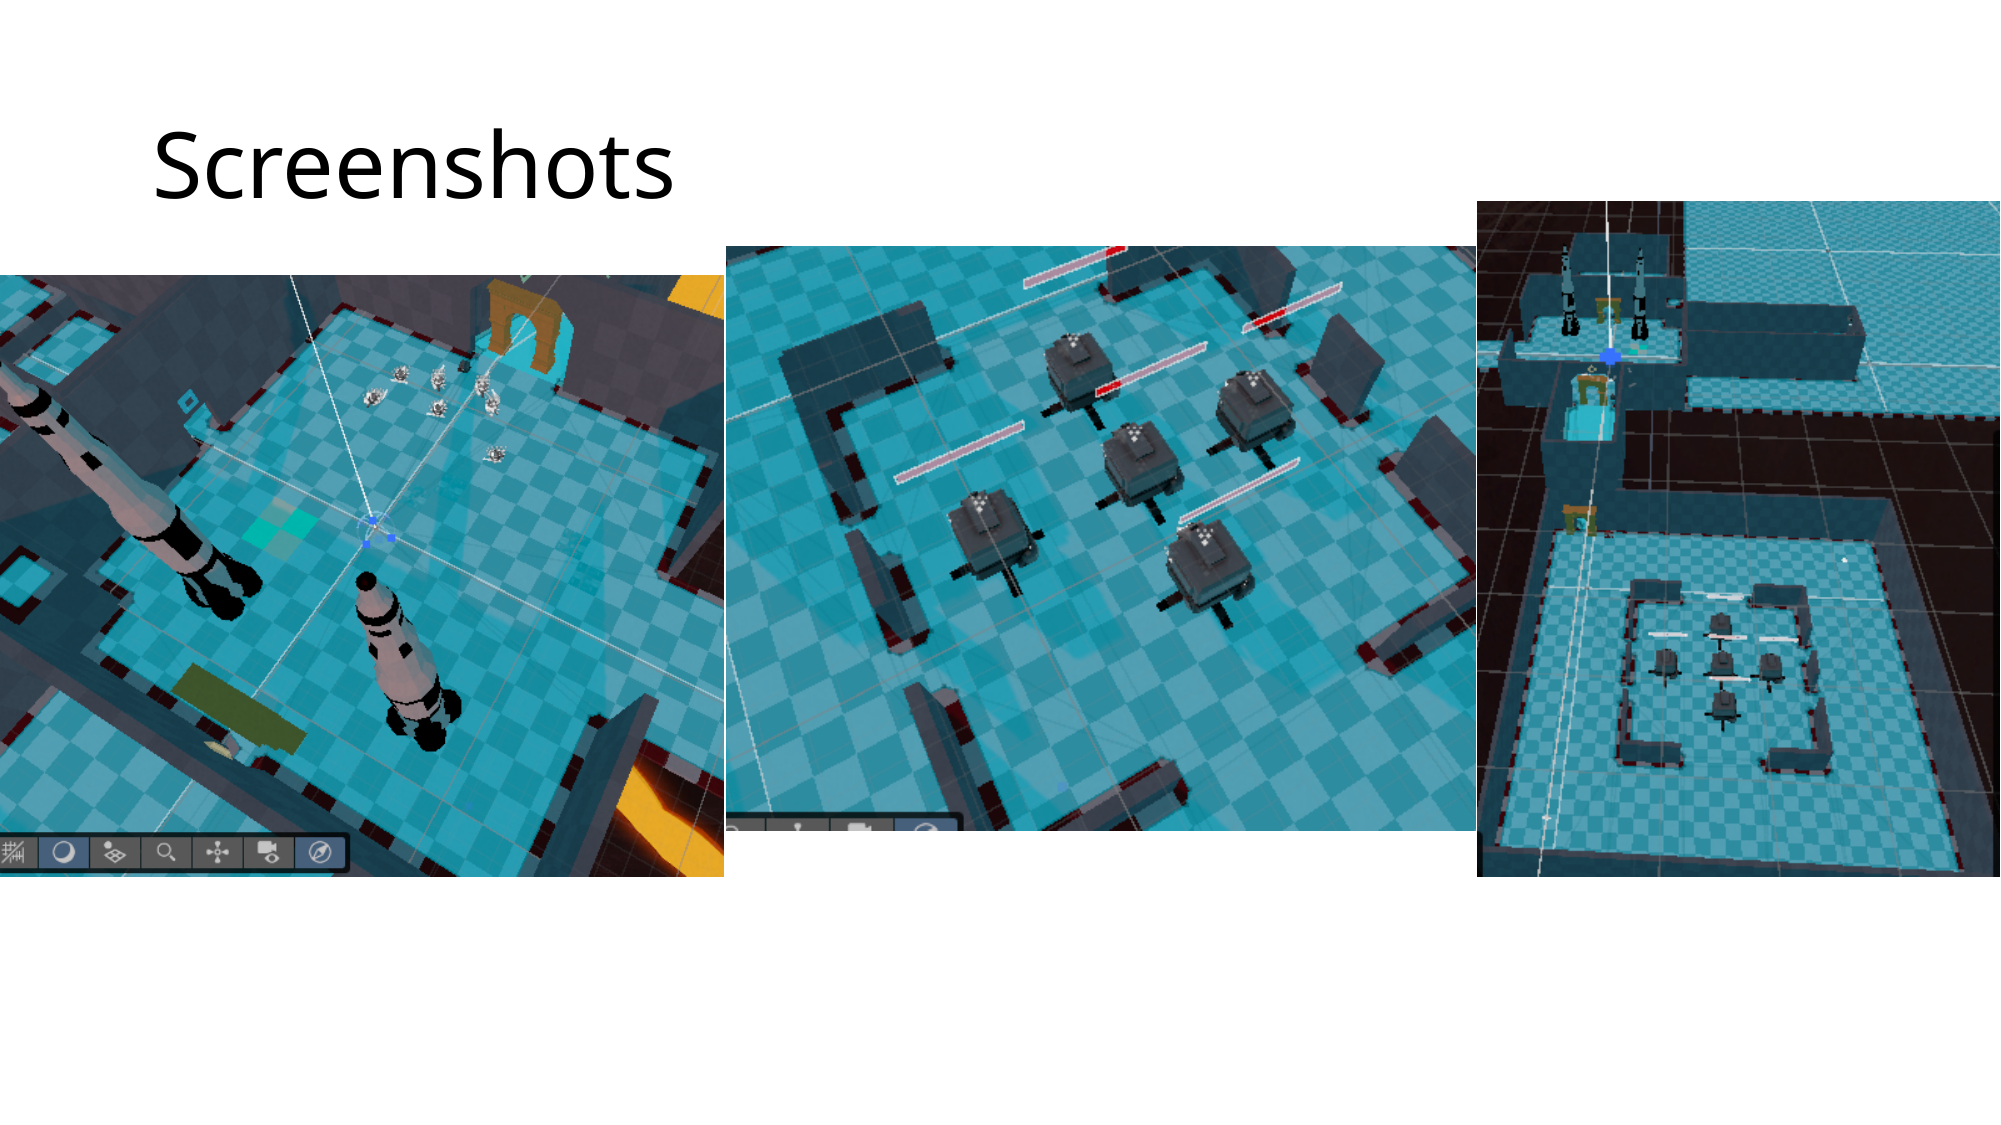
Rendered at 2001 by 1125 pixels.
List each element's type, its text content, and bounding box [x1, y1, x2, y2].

title Screenshots [137, 59, 1863, 278]
picture [1477, 201, 2000, 877]
picture [726, 246, 1476, 831]
picture [0, 275, 724, 878]
